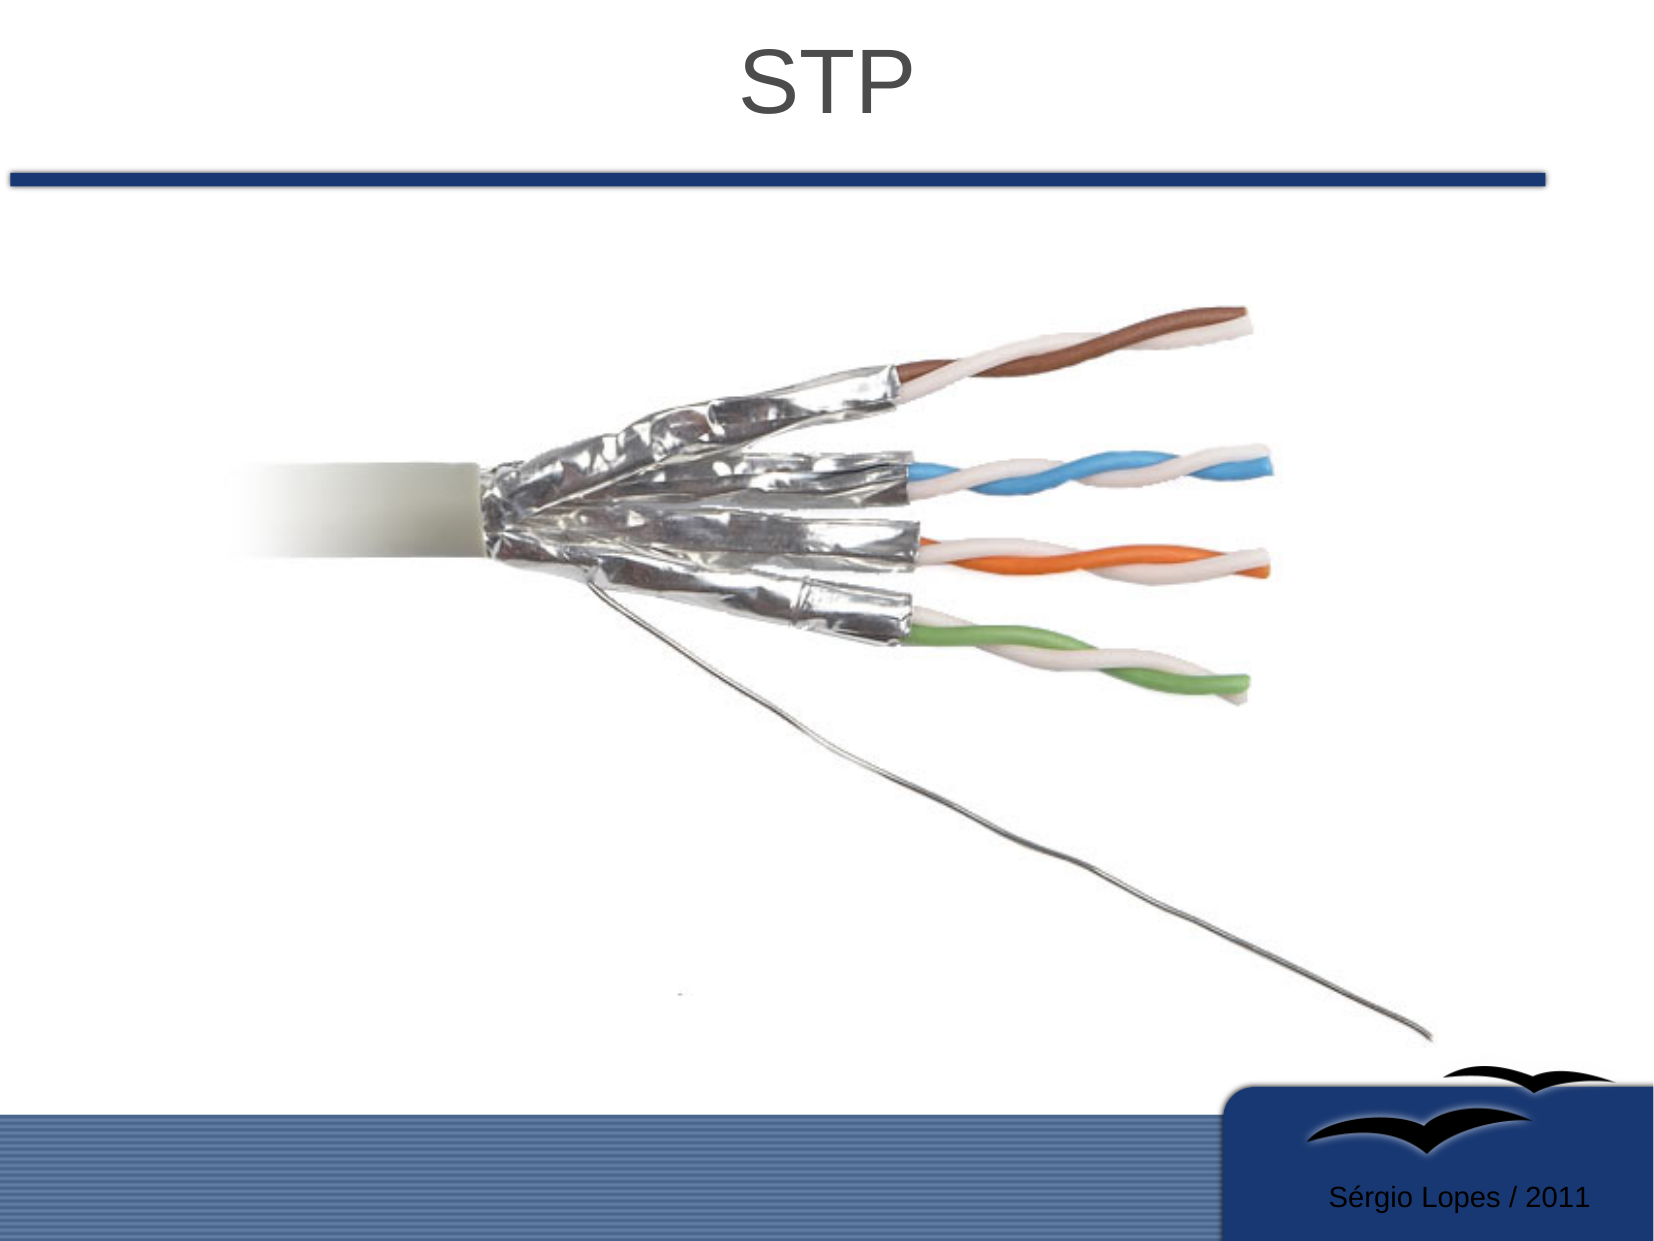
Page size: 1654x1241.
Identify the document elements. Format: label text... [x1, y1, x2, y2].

text_box Sérgio Lopes / 2011 [1328, 1181, 1588, 1214]
picture [0, 0, 1654, 1241]
title STP [121, 0, 1534, 164]
